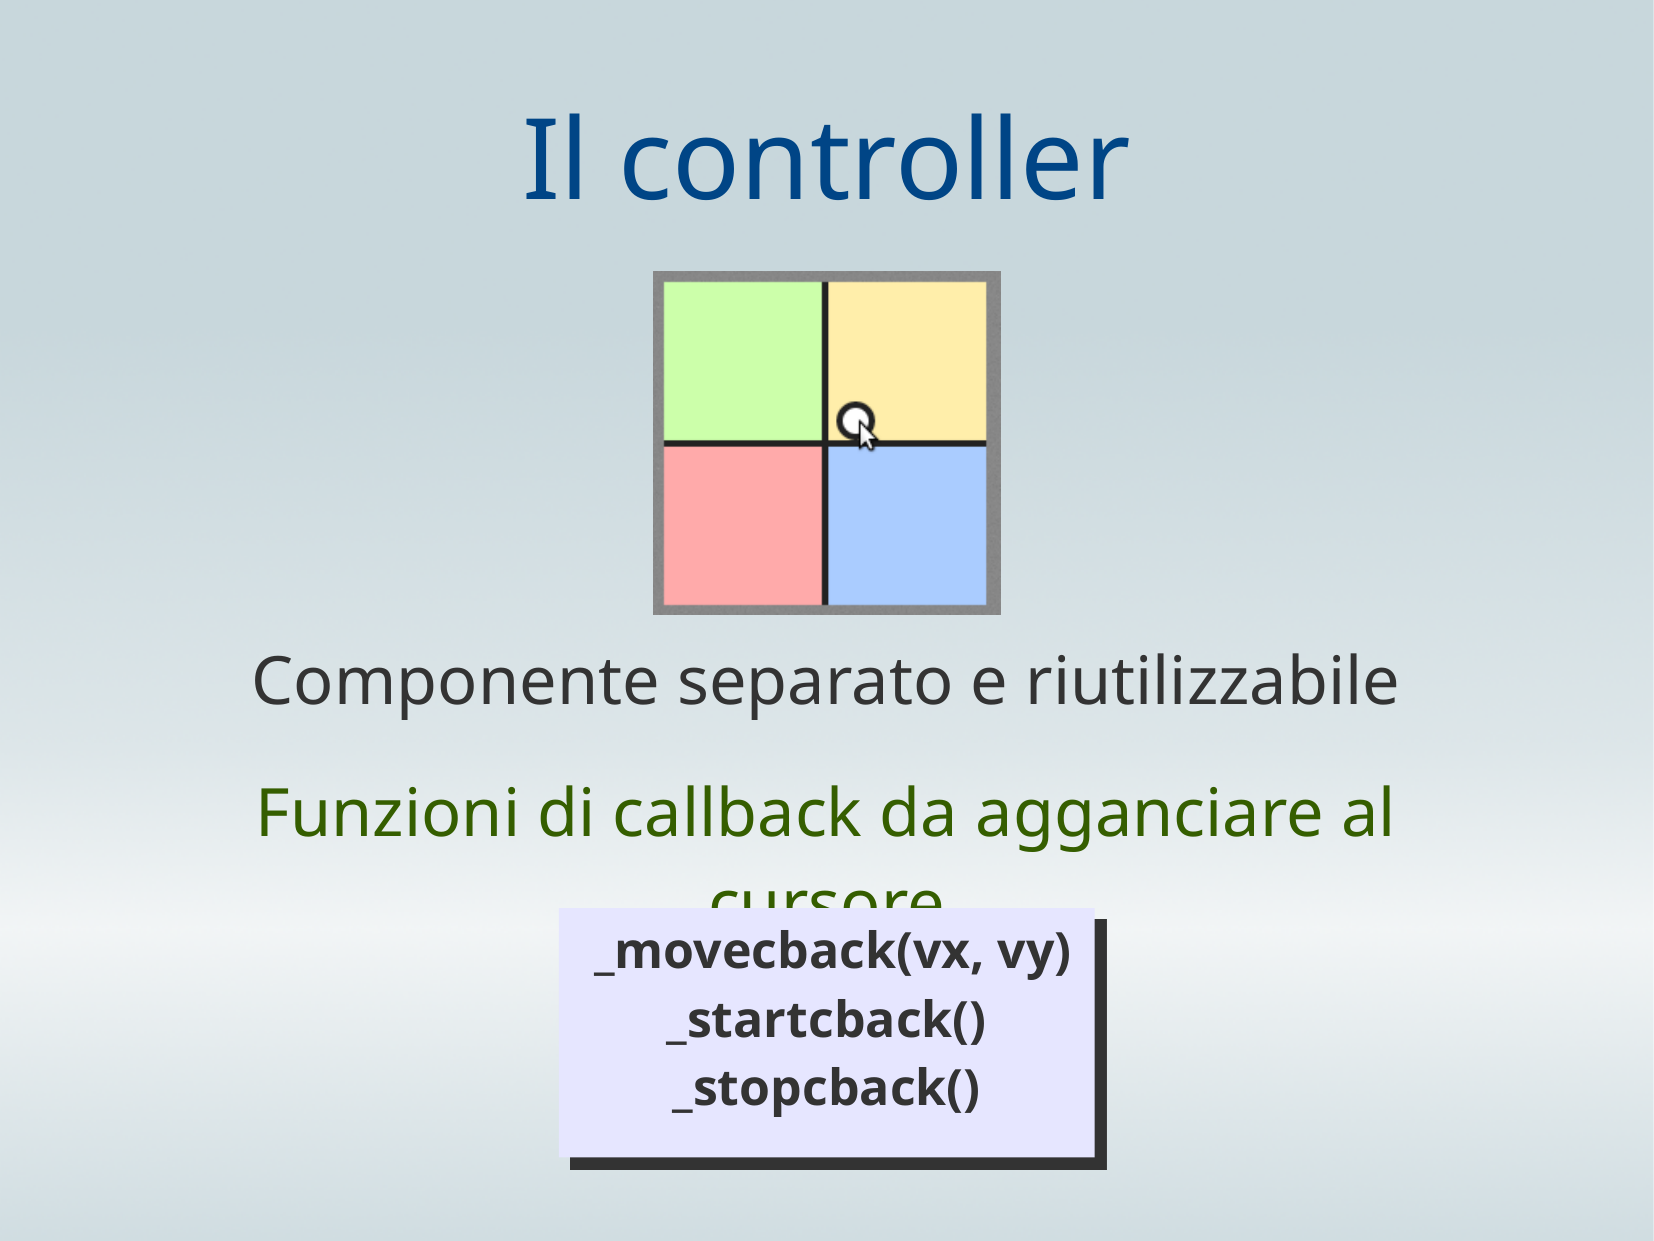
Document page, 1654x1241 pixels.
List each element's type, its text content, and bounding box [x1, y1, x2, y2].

text_box Componente separato e riutilizzabile Funzioni di callback da agganciare al cursore [138, 626, 1515, 940]
picture [0, 0, 1654, 1241]
text_box _movecback(vx, vy) _startcback() _stopcback() [558, 908, 1095, 1158]
text_box Il controller [410, 71, 1244, 244]
